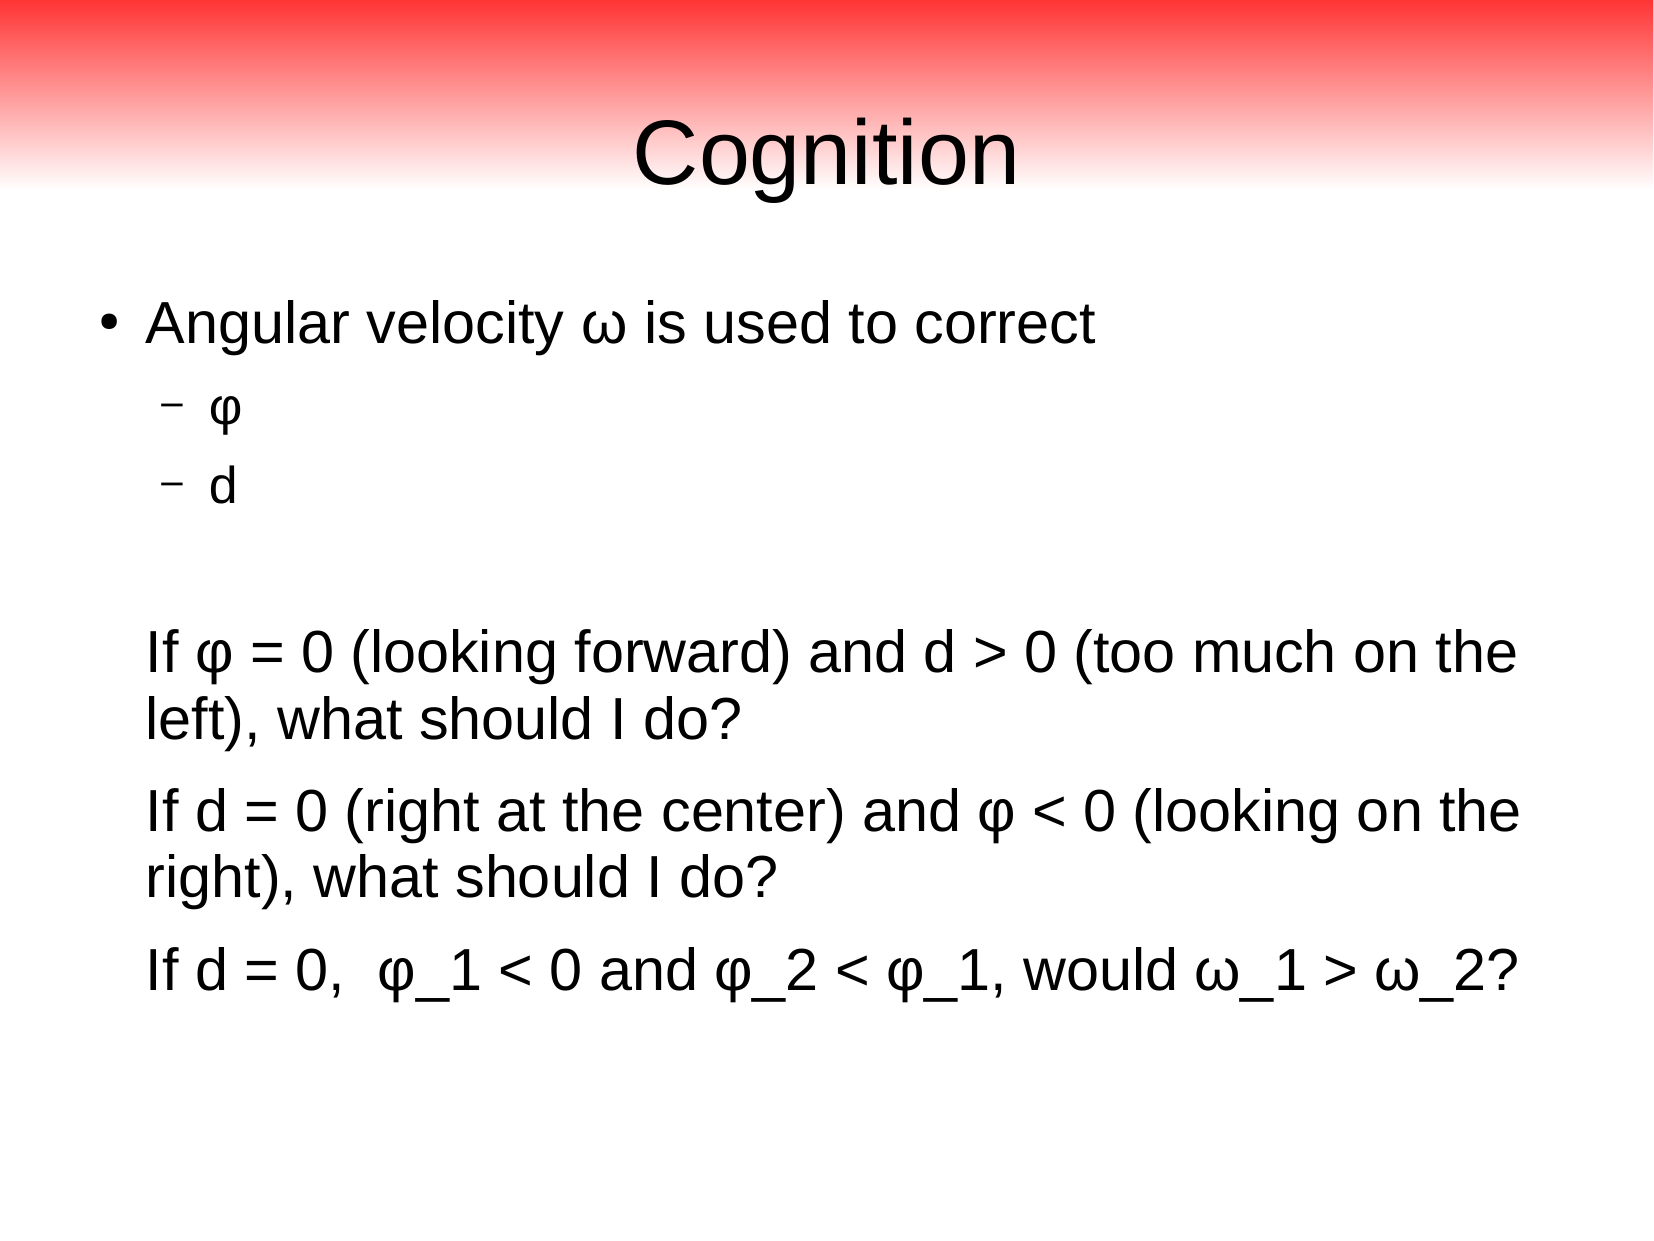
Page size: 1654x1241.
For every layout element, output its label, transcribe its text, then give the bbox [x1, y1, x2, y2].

list Angular velocity ω is used to correct φ d If φ = 0 (looking forward) and d > 0 (too much on the left), what should I do? If d = 0 (right at the center) and φ < 0 (looking on the right), what should I do? If d = 0, φ_1 < 0 and φ_2 < φ_1, would ω_1 > ω_2? [82, 290, 1571, 1010]
text_box [0, 0, 1654, 189]
title Cognition [82, 49, 1571, 257]
